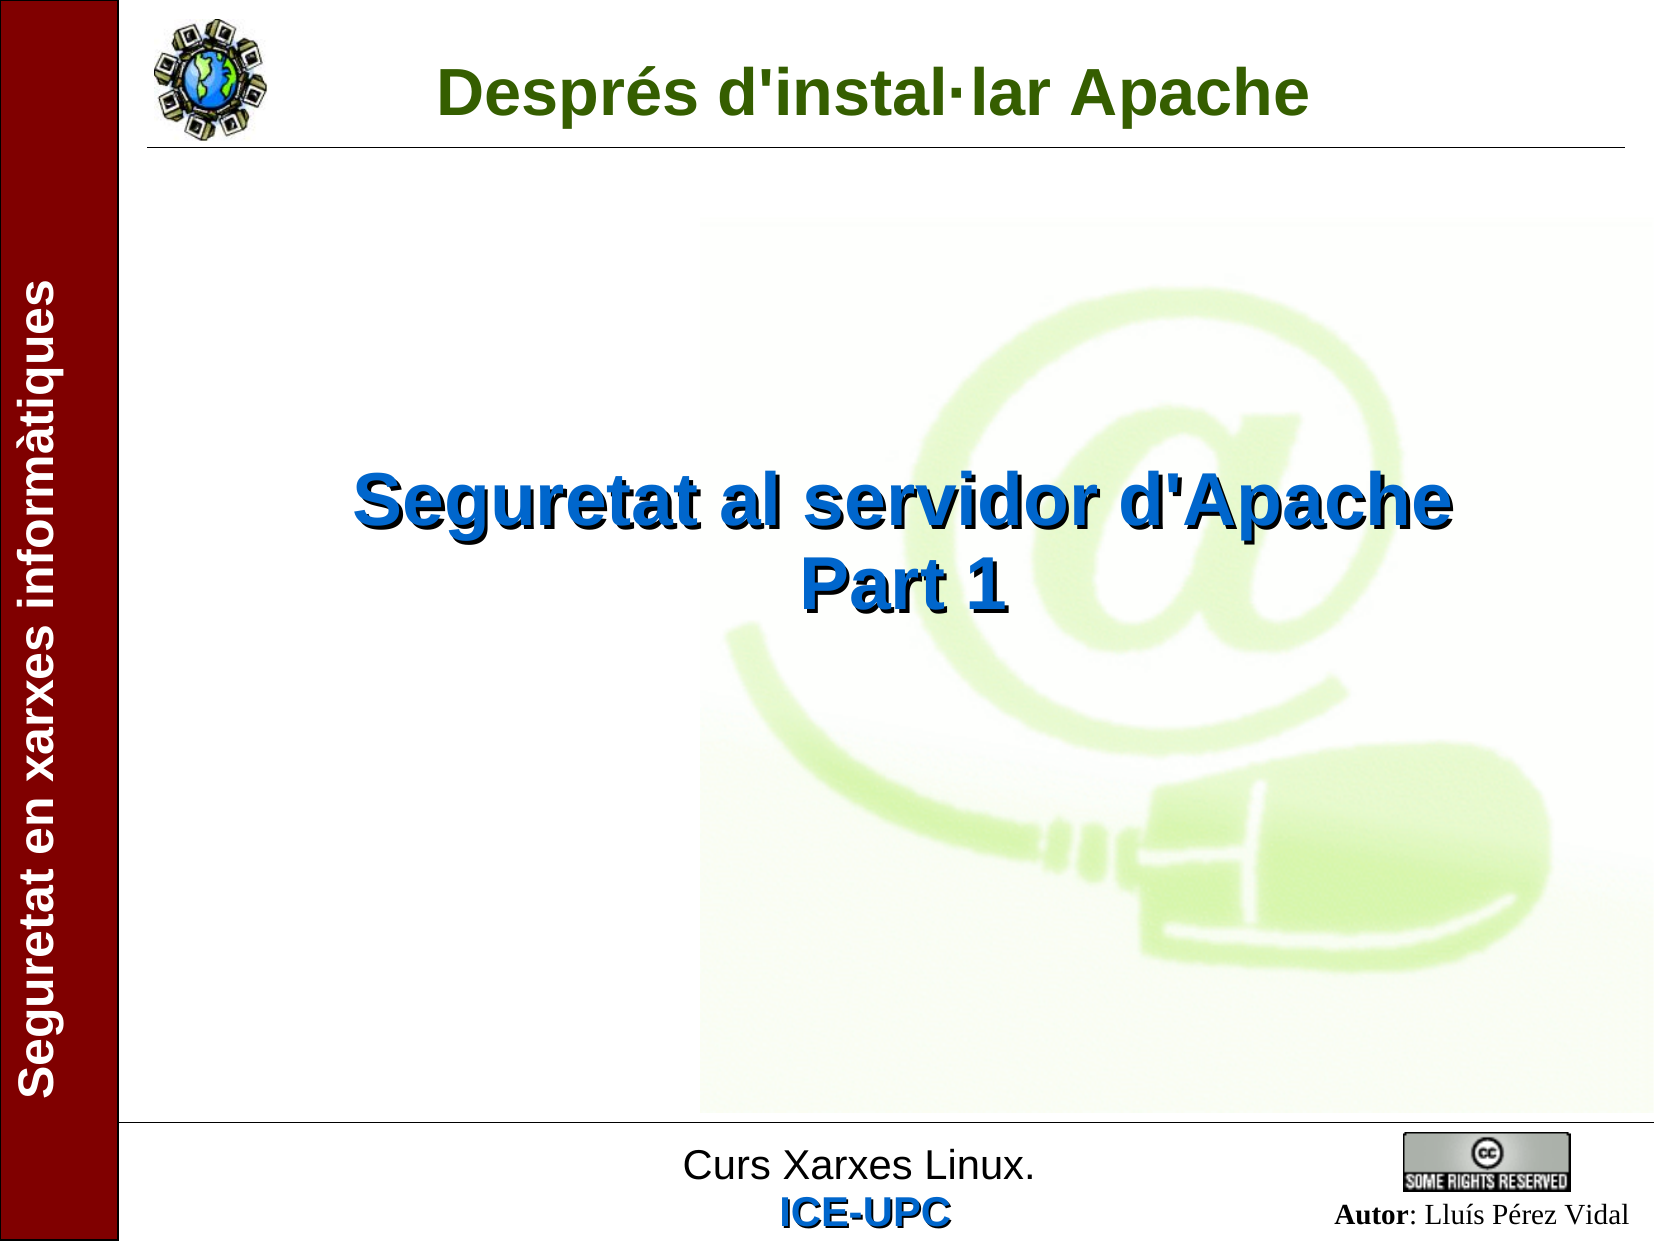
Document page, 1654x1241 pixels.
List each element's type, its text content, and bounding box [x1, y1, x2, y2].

title Després d'instal·lar Apache [129, 43, 1619, 142]
picture [154, 19, 268, 43]
picture [1403, 1132, 1571, 1192]
picture [700, 217, 1654, 1113]
subtitle Seguretat al servidor d'Apache Part 1 [141, 242, 1630, 1093]
